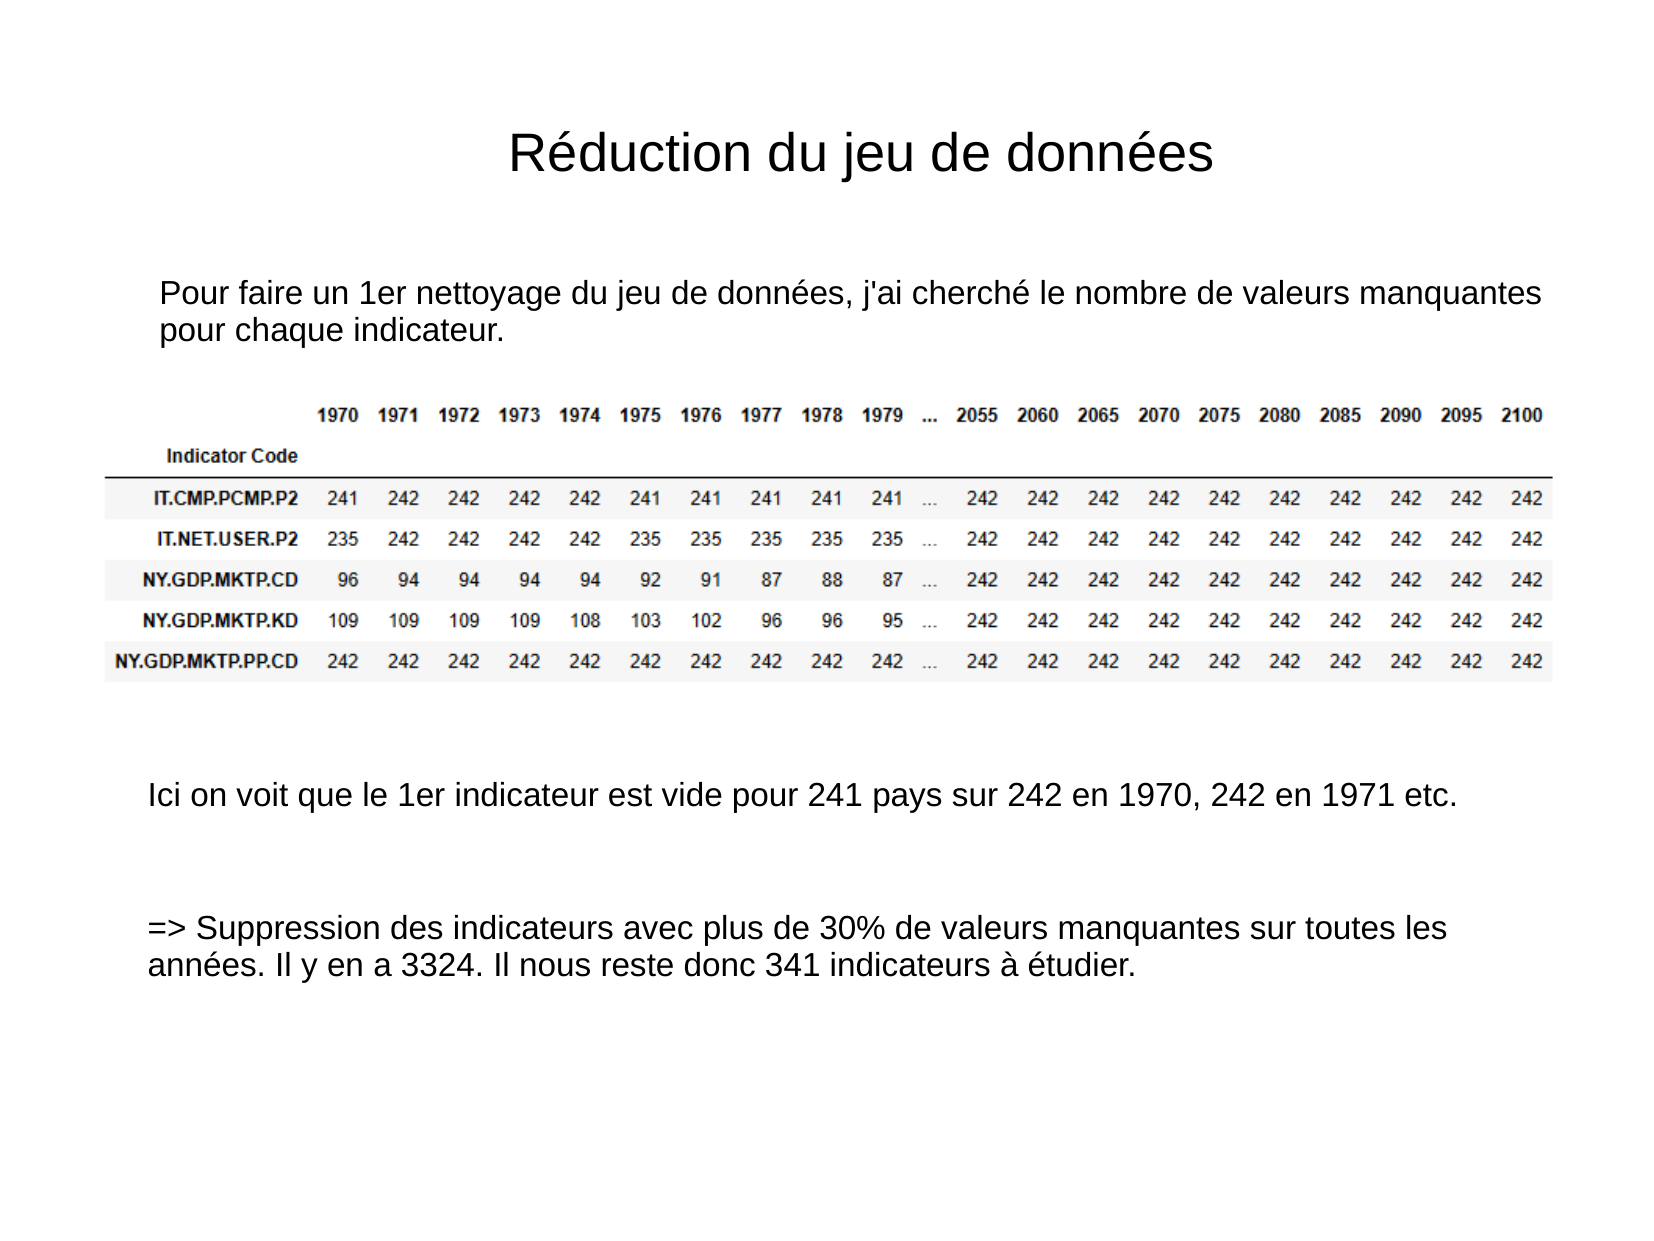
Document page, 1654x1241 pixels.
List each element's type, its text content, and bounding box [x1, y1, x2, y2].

list Ici on voit que le 1er indicateur est vide pour 241 pays sur 242 en 1970, 242 en 1971 etc. => Suppression des indicateurs avec plus de 30% de valeurs manquantes sur toutes les années. Il y en a 3324. Il nous reste donc 341 indicateurs à étudier. [76, 776, 1565, 1093]
title Réduction du jeu de données [82, 49, 1571, 257]
list Pour faire un 1er nettoyage du jeu de données, j'ai cherché le nombre de valeurs manquantes pour chaque indicateur. [88, 274, 1577, 384]
picture [88, 384, 1567, 709]
